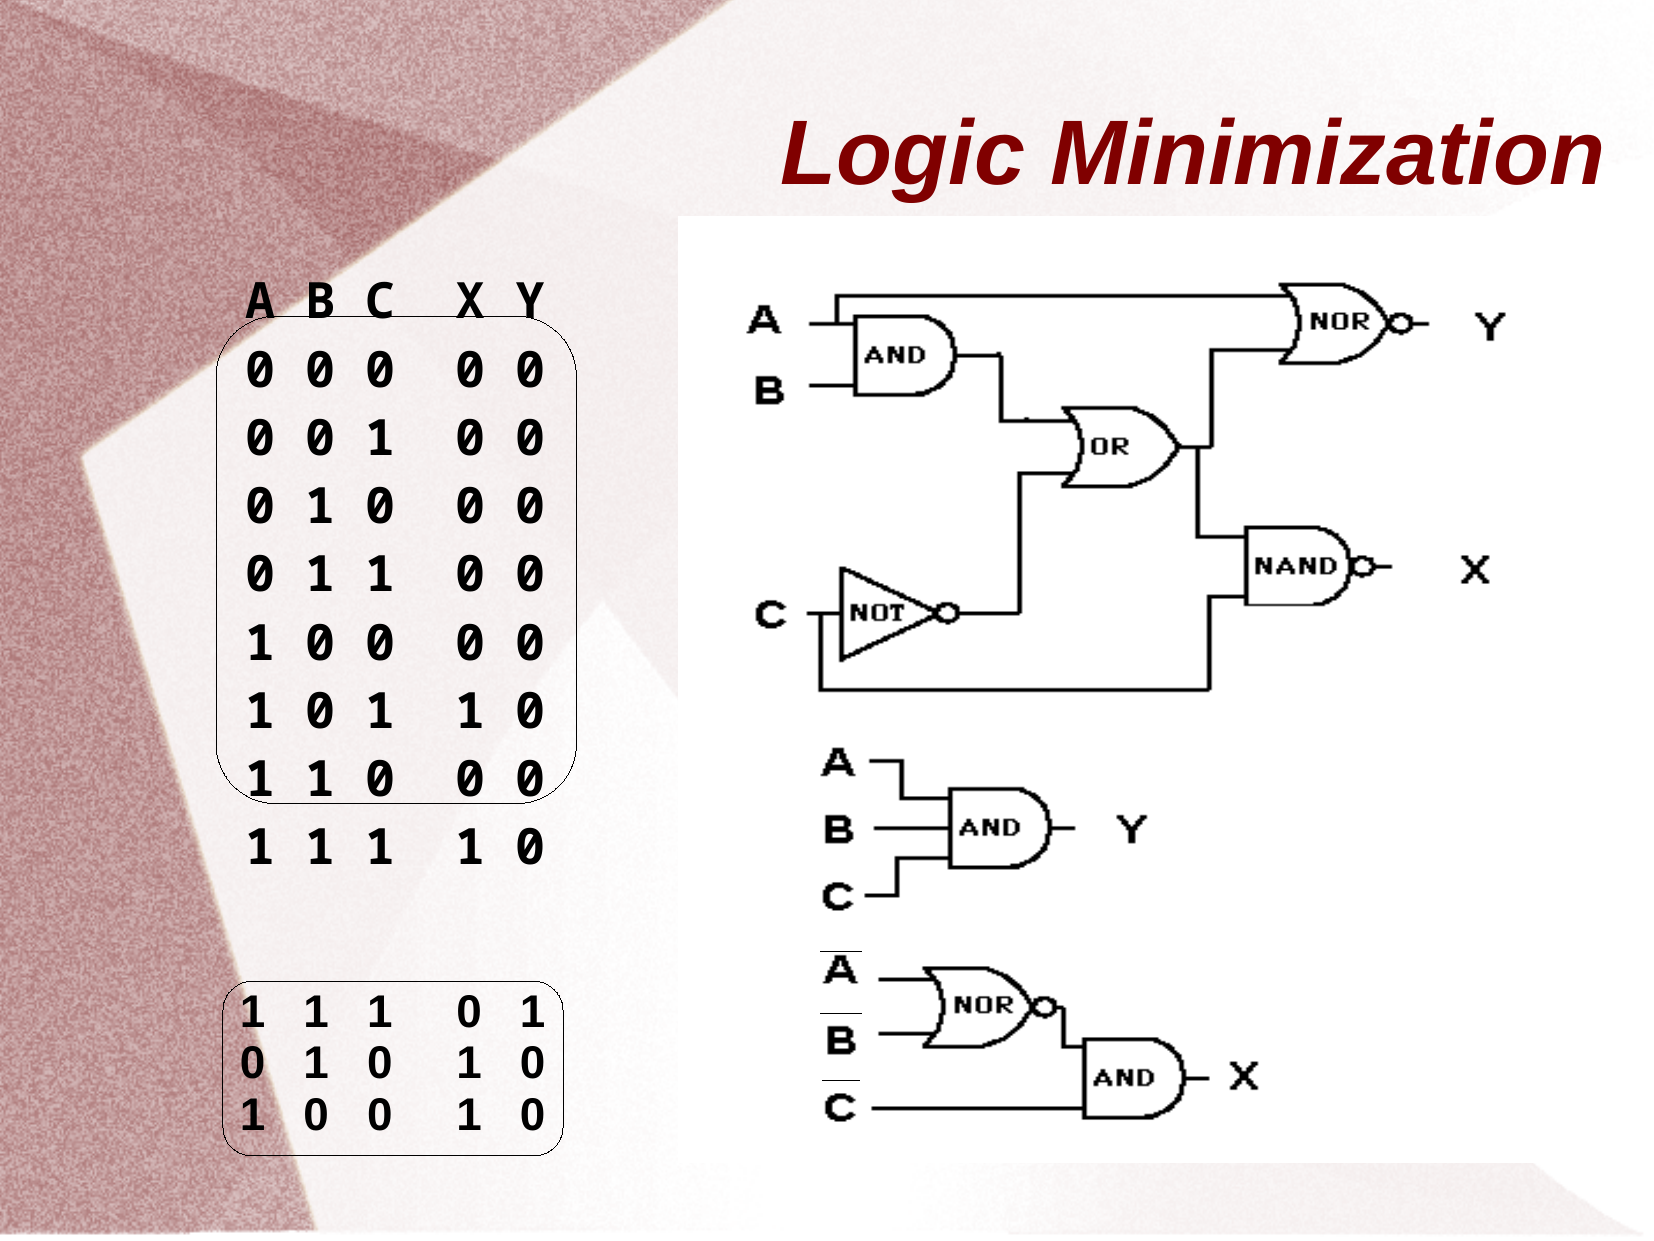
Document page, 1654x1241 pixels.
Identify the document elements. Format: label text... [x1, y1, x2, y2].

text_box A B C X Y 0 0 0 0 0 0 0 1 0 0 0 1 0 0 0 0 1 1 0 0 1 0 0 0 0 1 0 1 1 0 1 1 0 0 0 1 1 1 1 0 [231, 257, 644, 806]
text_box 1 1 1 0 1 0 1 0 1 0 1 0 0 1 0 [225, 978, 638, 1148]
picture [0, 0, 1654, 1241]
title Logic Minimization [596, 49, 1607, 257]
